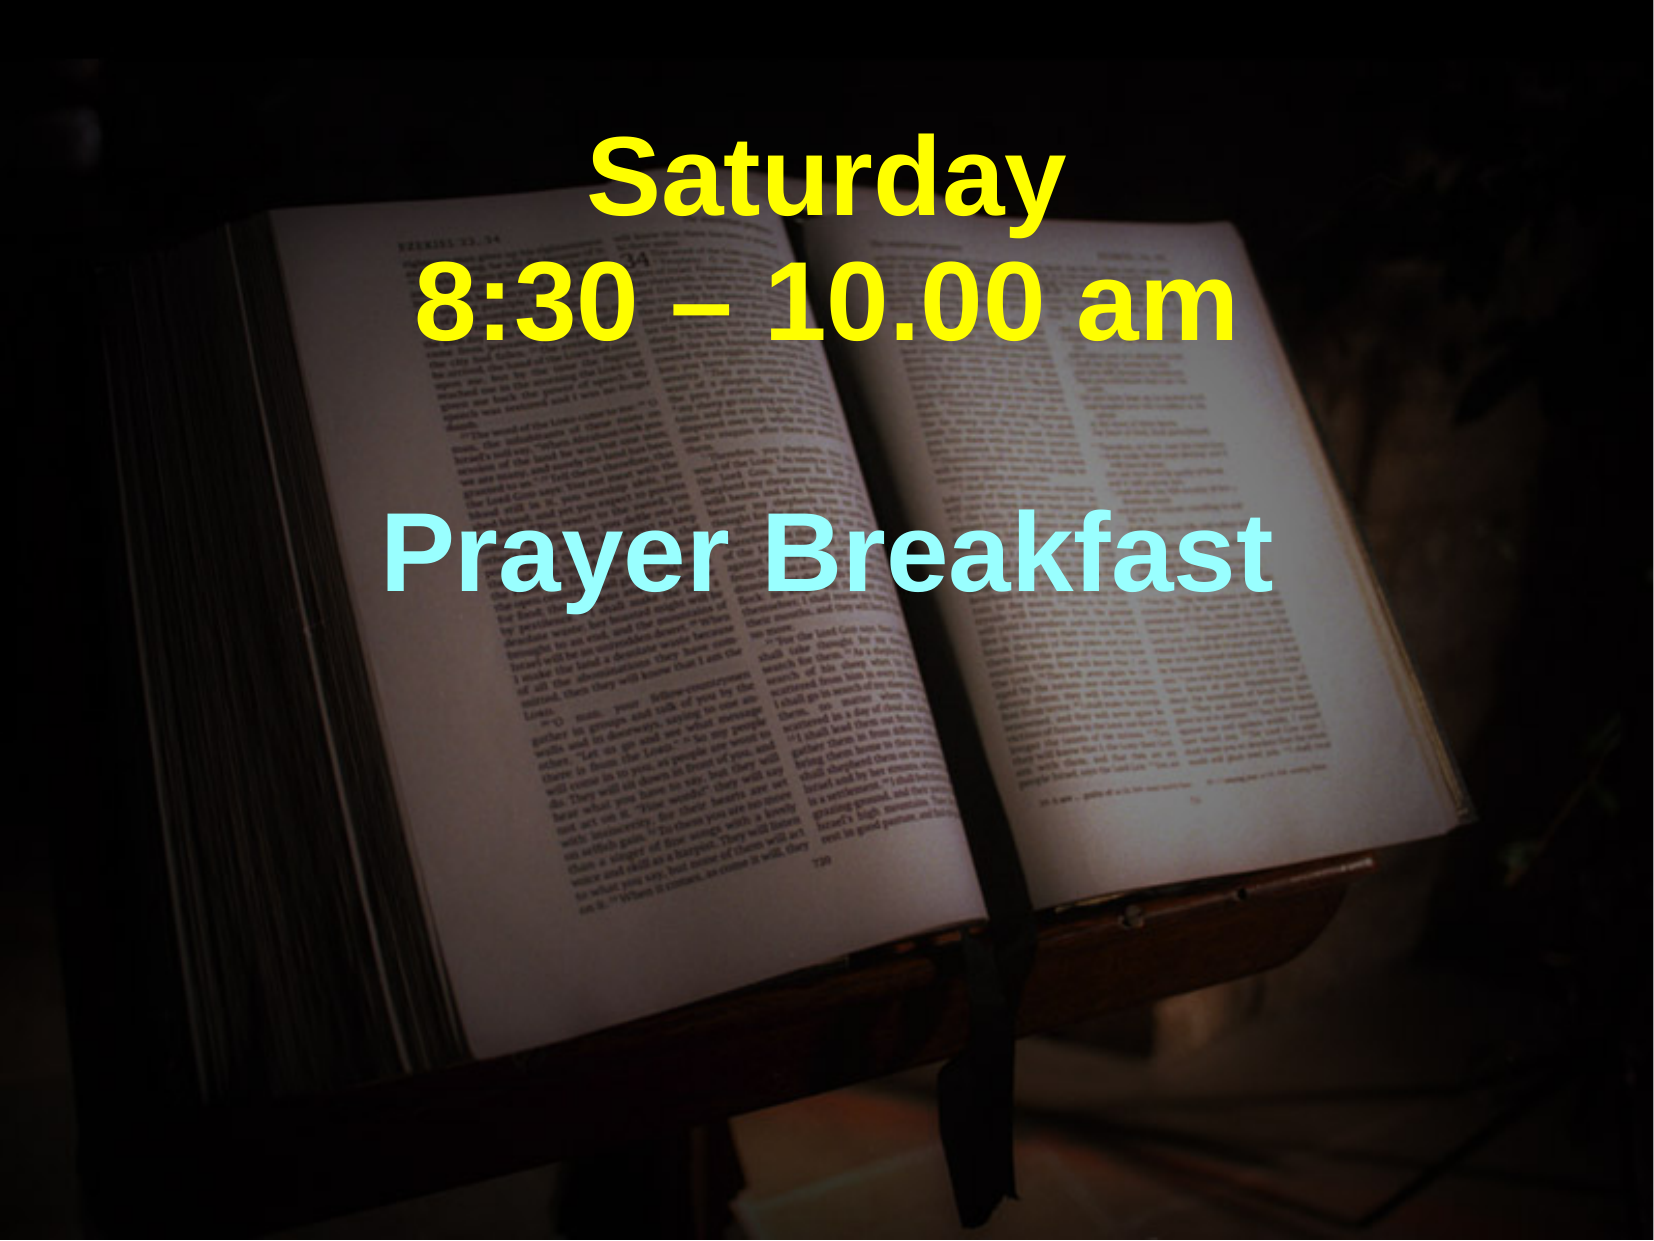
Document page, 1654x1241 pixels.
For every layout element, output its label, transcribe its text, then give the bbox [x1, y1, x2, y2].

picture [0, 0, 1654, 1240]
text_box Saturday 8:30 – 10.00 am Prayer Breakfast [118, 106, 1536, 1182]
